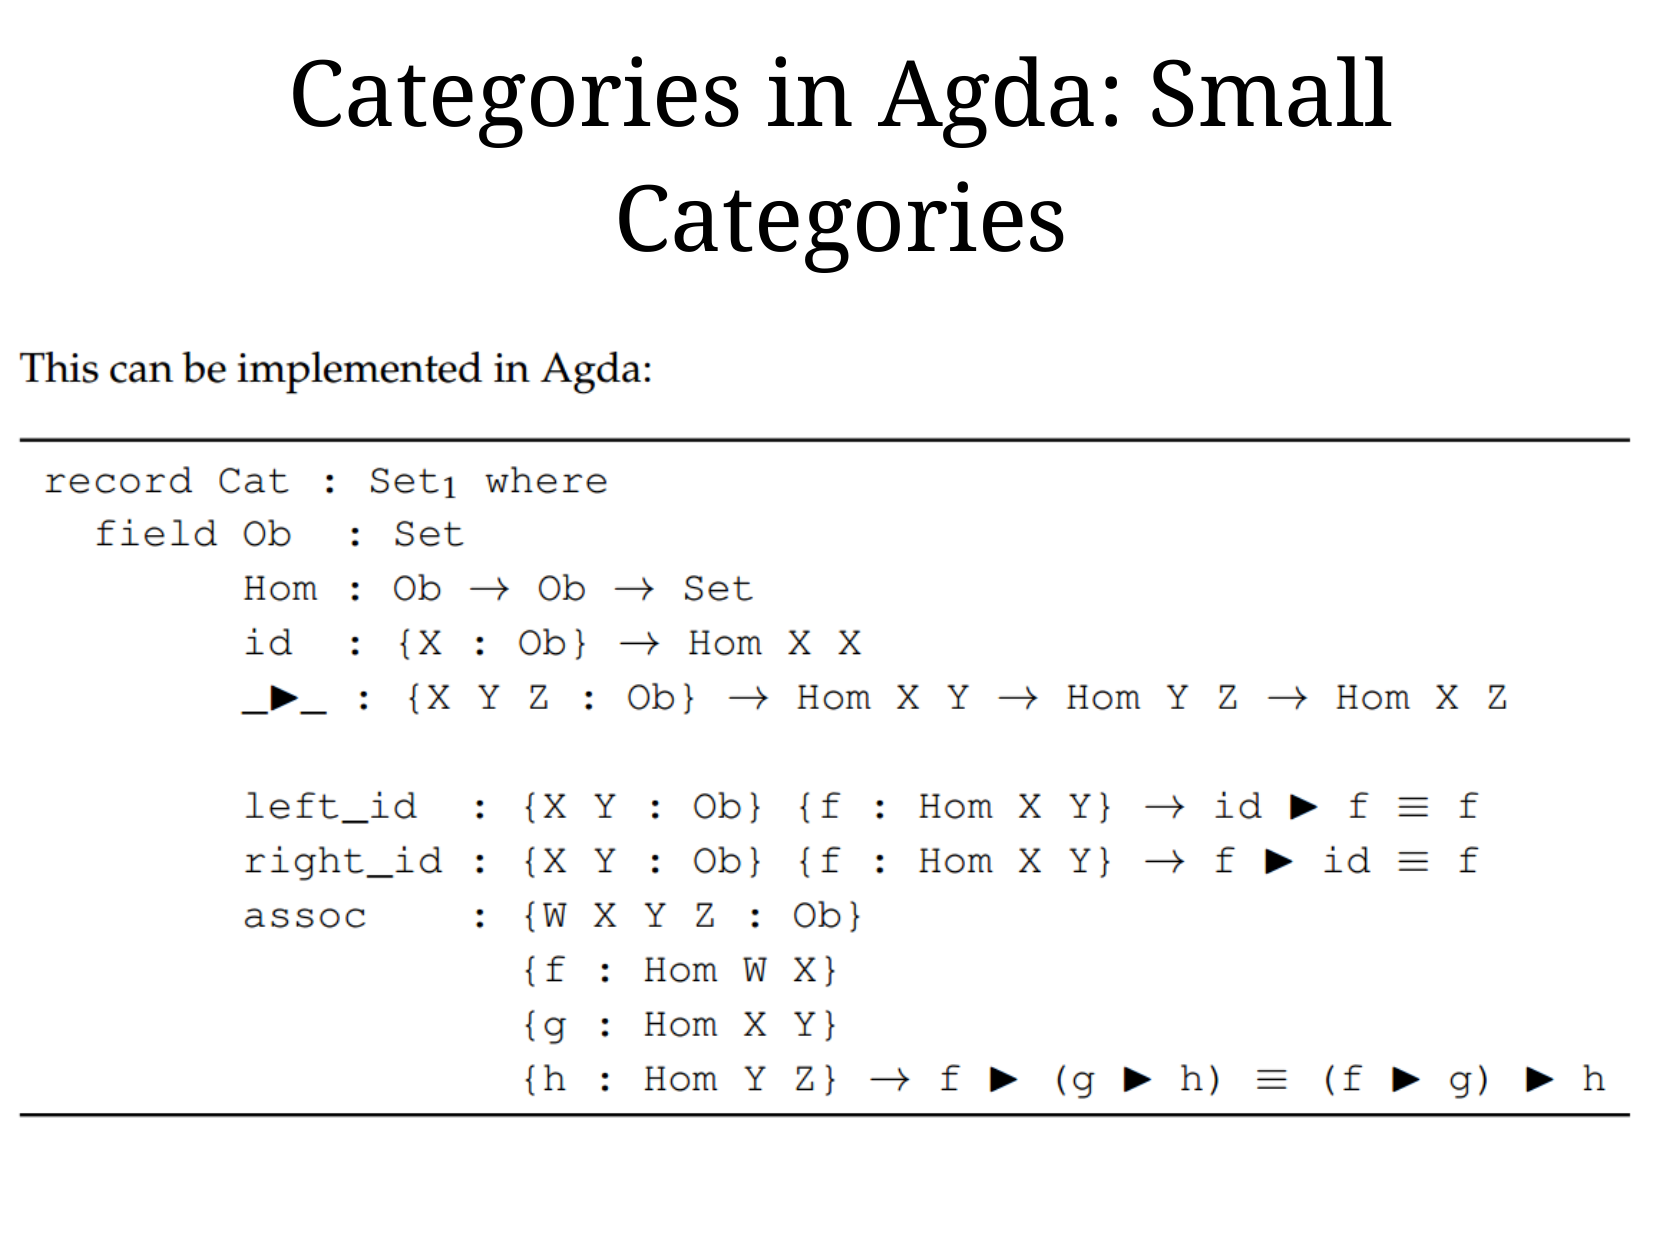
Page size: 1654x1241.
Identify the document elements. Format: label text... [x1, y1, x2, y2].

picture [13, 349, 1636, 1123]
title Categories in Agda: Small Categories [59, 22, 1625, 284]
